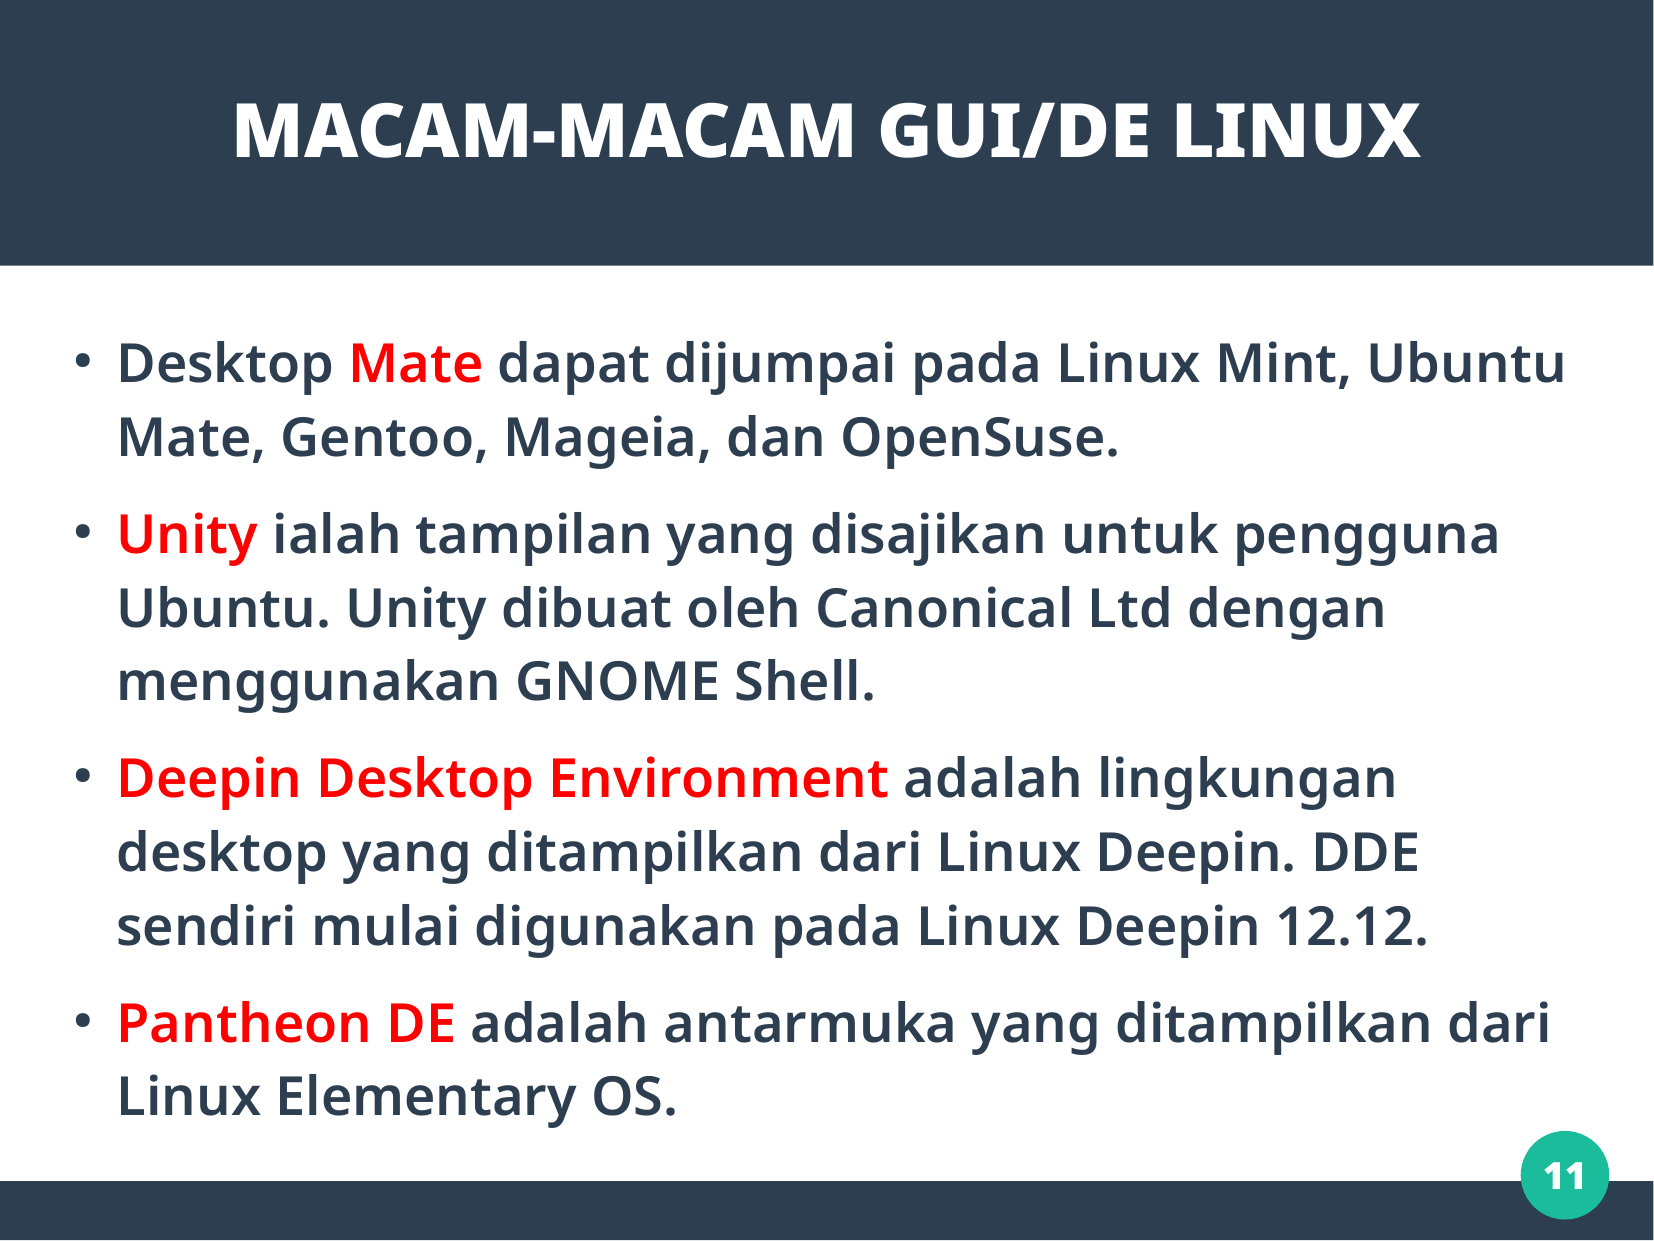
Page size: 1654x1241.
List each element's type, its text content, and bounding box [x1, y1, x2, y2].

title MACAM-MACAM GUI/DE LINUX [59, 49, 1595, 207]
list Desktop Mate dapat dijumpai pada Linux Mint, Ubuntu Mate, Gentoo, Mageia, dan OpenSuse. Unity ialah tampilan yang disajikan untuk pengguna Ubuntu. Unity dibuat oleh Canonical Ltd dengan menggunakan GNOME Shell. Deepin Desktop Environment adalah lingkungan desktop yang ditampilkan dari Linux Deepin. DDE sendiri mulai digunakan pada Linux Deepin 12.12. Pantheon DE adalah antarmuka yang ditampilkan dari Linux Elementary OS. [59, 324, 1595, 1152]
